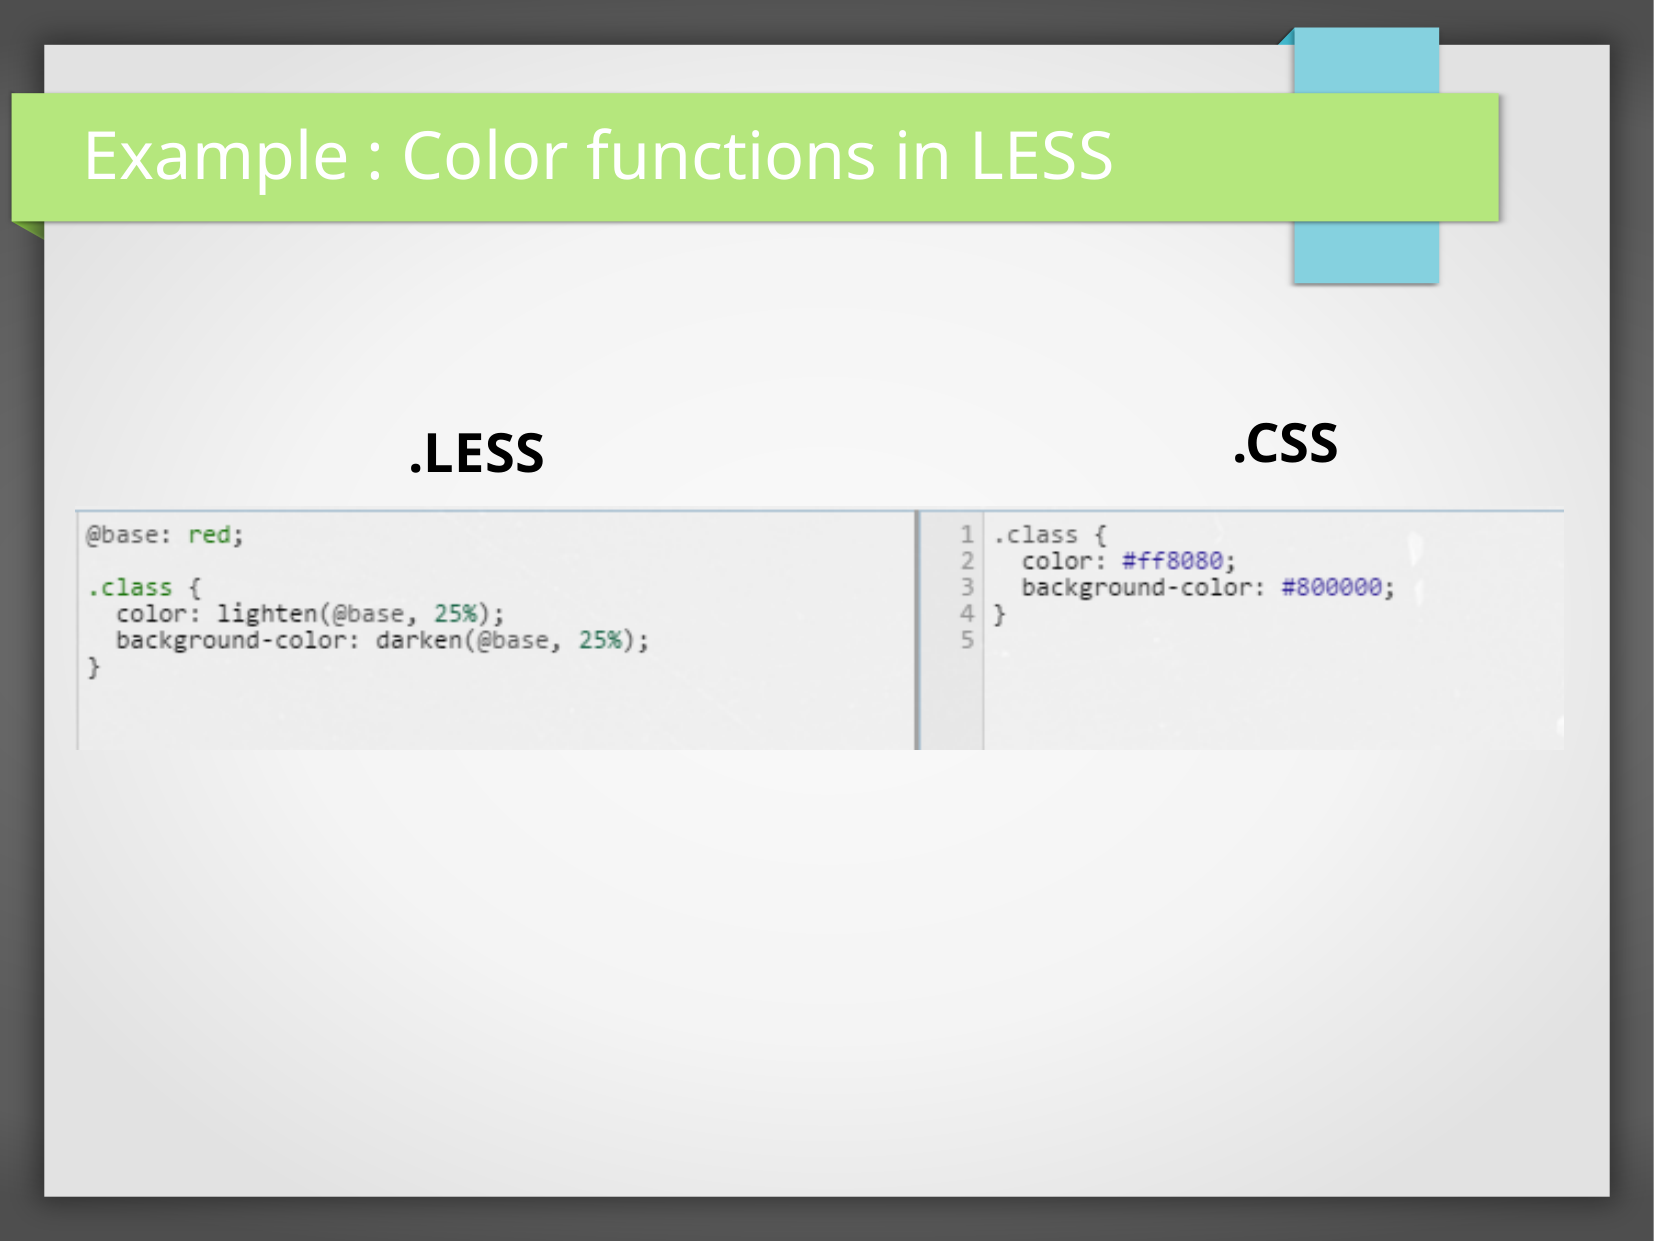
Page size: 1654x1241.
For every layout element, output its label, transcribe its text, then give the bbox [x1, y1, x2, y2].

title Example : Color functions in LESS [82, 59, 1501, 248]
list .LESS [337, 414, 631, 496]
list .CSS [1161, 405, 1411, 515]
picture [0, 0, 1654, 1241]
